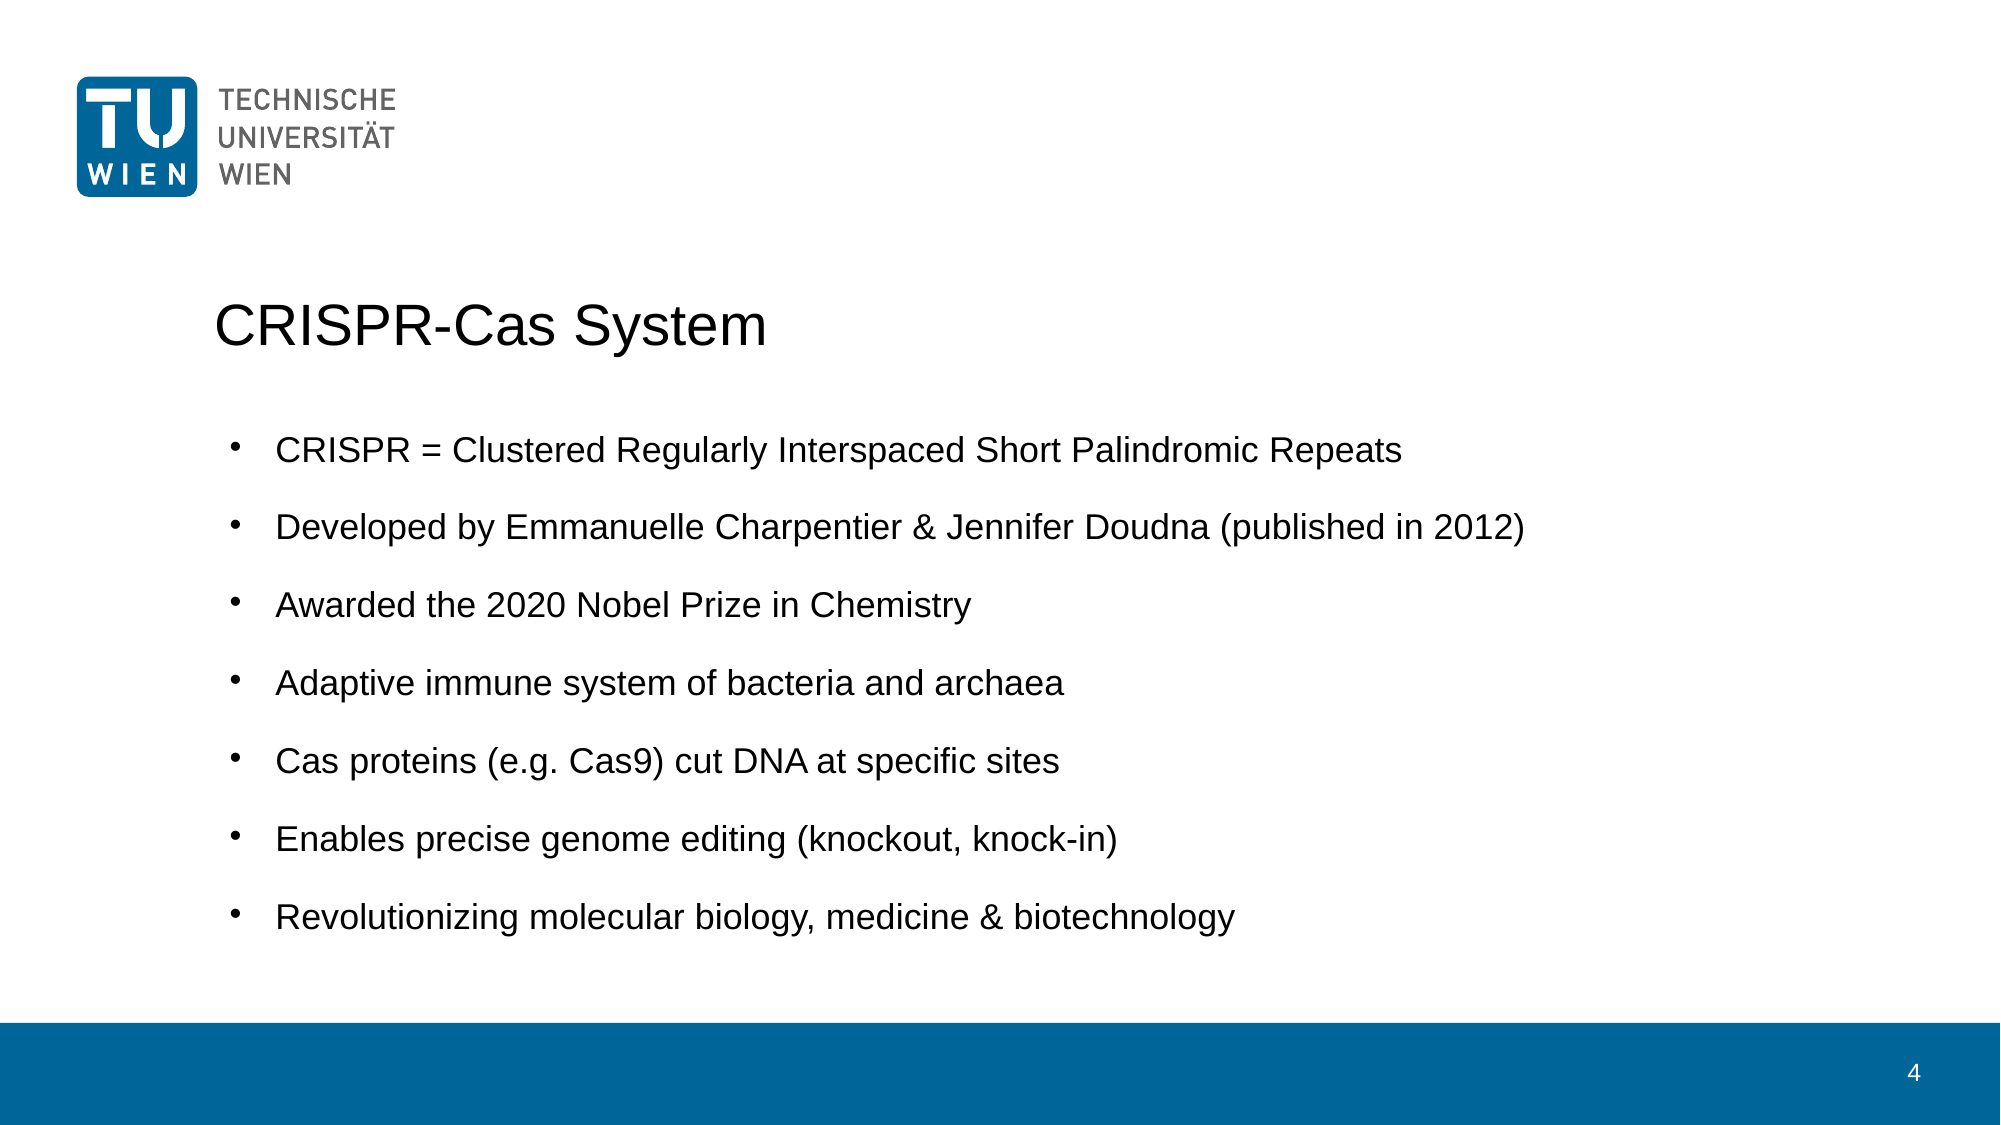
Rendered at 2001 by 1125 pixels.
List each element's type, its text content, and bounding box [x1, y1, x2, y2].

list CRISPR = Clustered Regularly Interspaced Short Palindromic Repeats Developed by Emmanuelle Charpentier & Jennifer Doudna (published in 2012) Awarded the 2020 Nobel Prize in Chemistry Adaptive immune system of bacteria and archaea Cas proteins (e.g. Cas9) cut DNA at specific sites Enables precise genome editing (knockout, knock-in) Revolutionizing molecular biology, medicine & biotechnology [214, 431, 1922, 941]
title CRISPR-Cas System [214, 254, 1922, 391]
